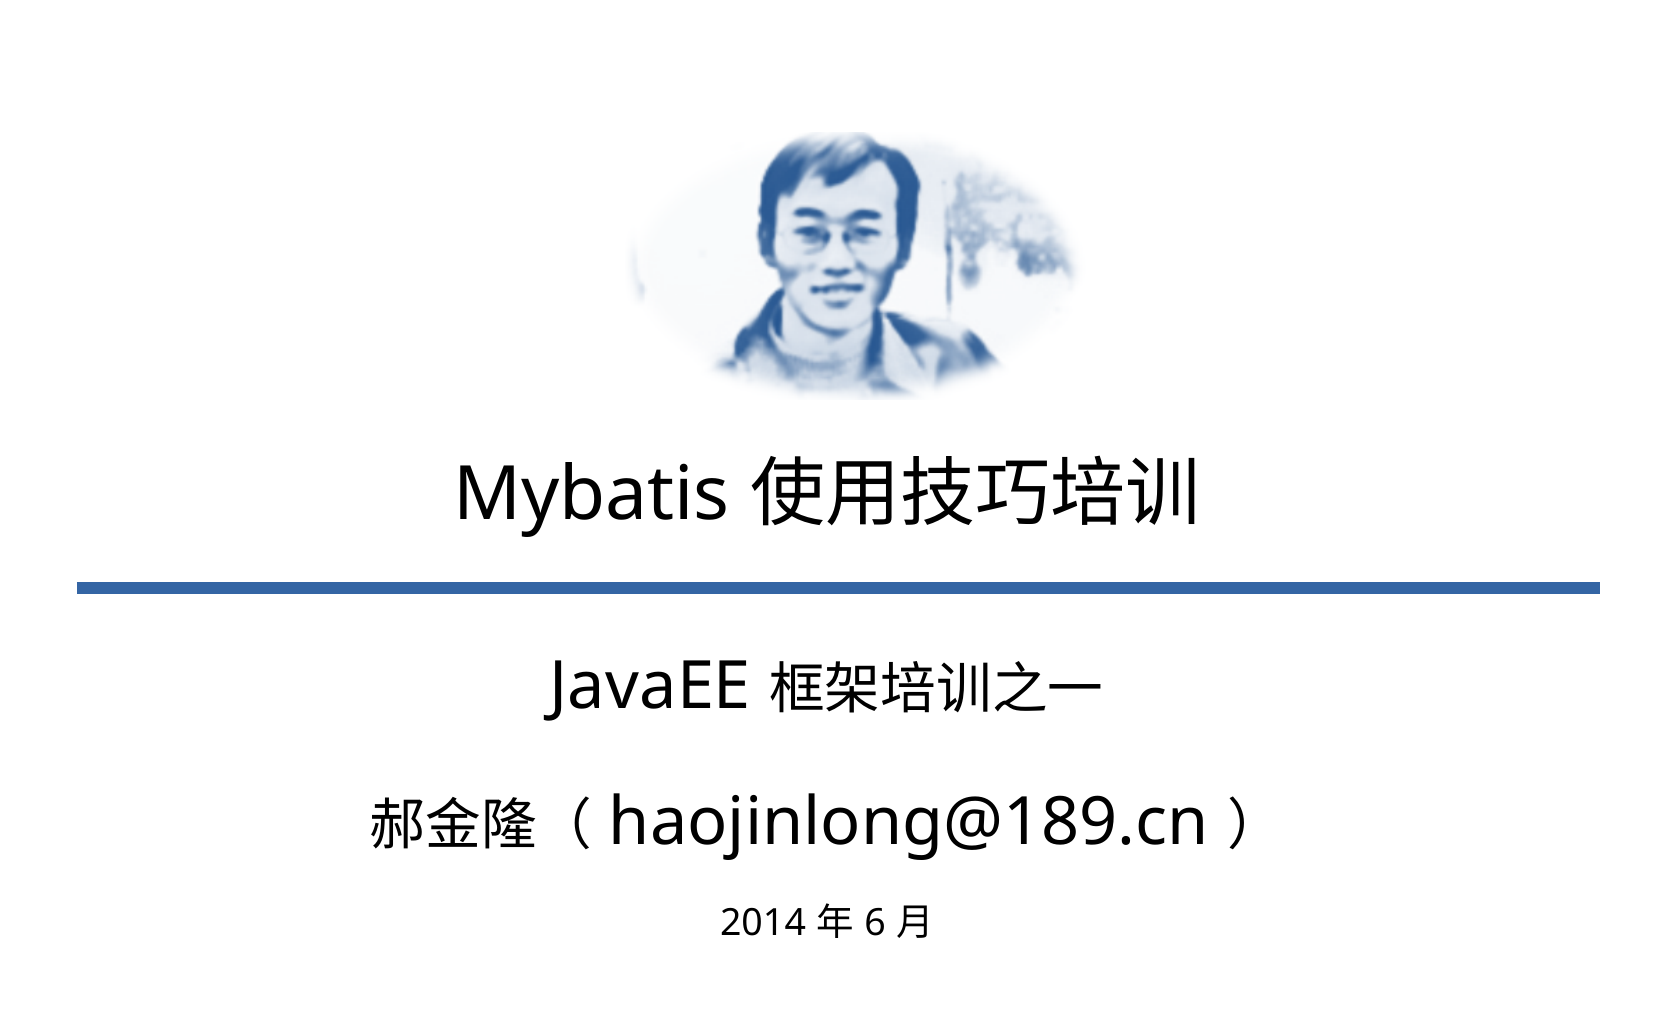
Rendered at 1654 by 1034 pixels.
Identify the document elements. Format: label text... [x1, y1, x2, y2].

subtitle JavaEE框架培训之一 郝金隆（haojinlong@189.cn） 2014年6月 [82, 631, 1571, 907]
title Mybatis使用技巧培训 [82, 400, 1571, 573]
picture [625, 132, 1087, 400]
